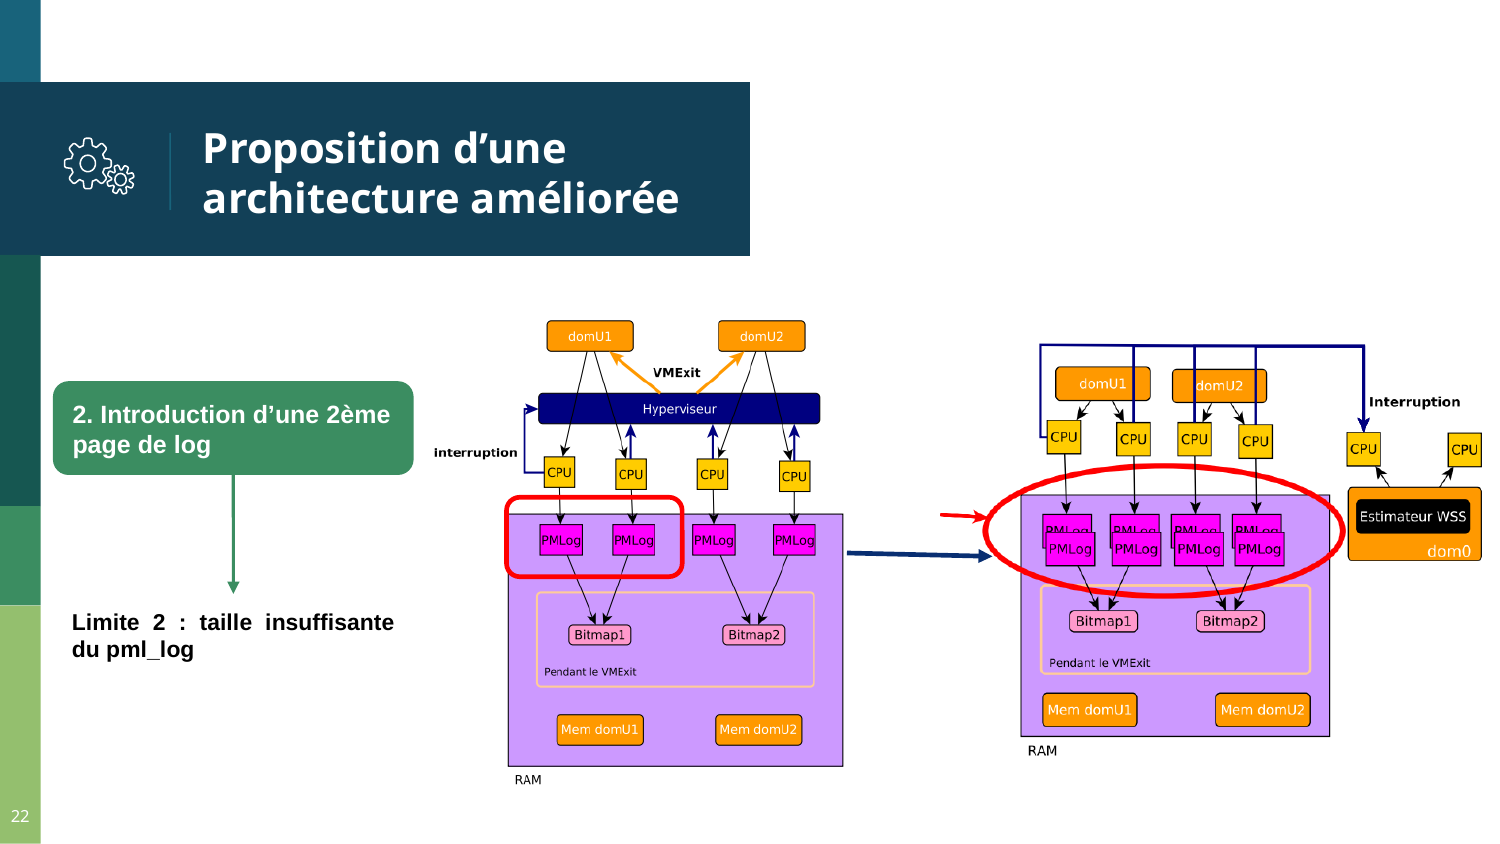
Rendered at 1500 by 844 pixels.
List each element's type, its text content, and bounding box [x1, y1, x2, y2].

slide_number <numéro> [0, 790, 49, 844]
title Proposition d’une architecture améliorée [187, 87, 747, 256]
picture [429, 315, 847, 791]
text_box 2. Introduction d’une 2ème page de log [52, 381, 414, 475]
picture [928, 332, 1488, 761]
text_box Limite 2 : taille insuffisante du pml_log [52, 593, 414, 676]
